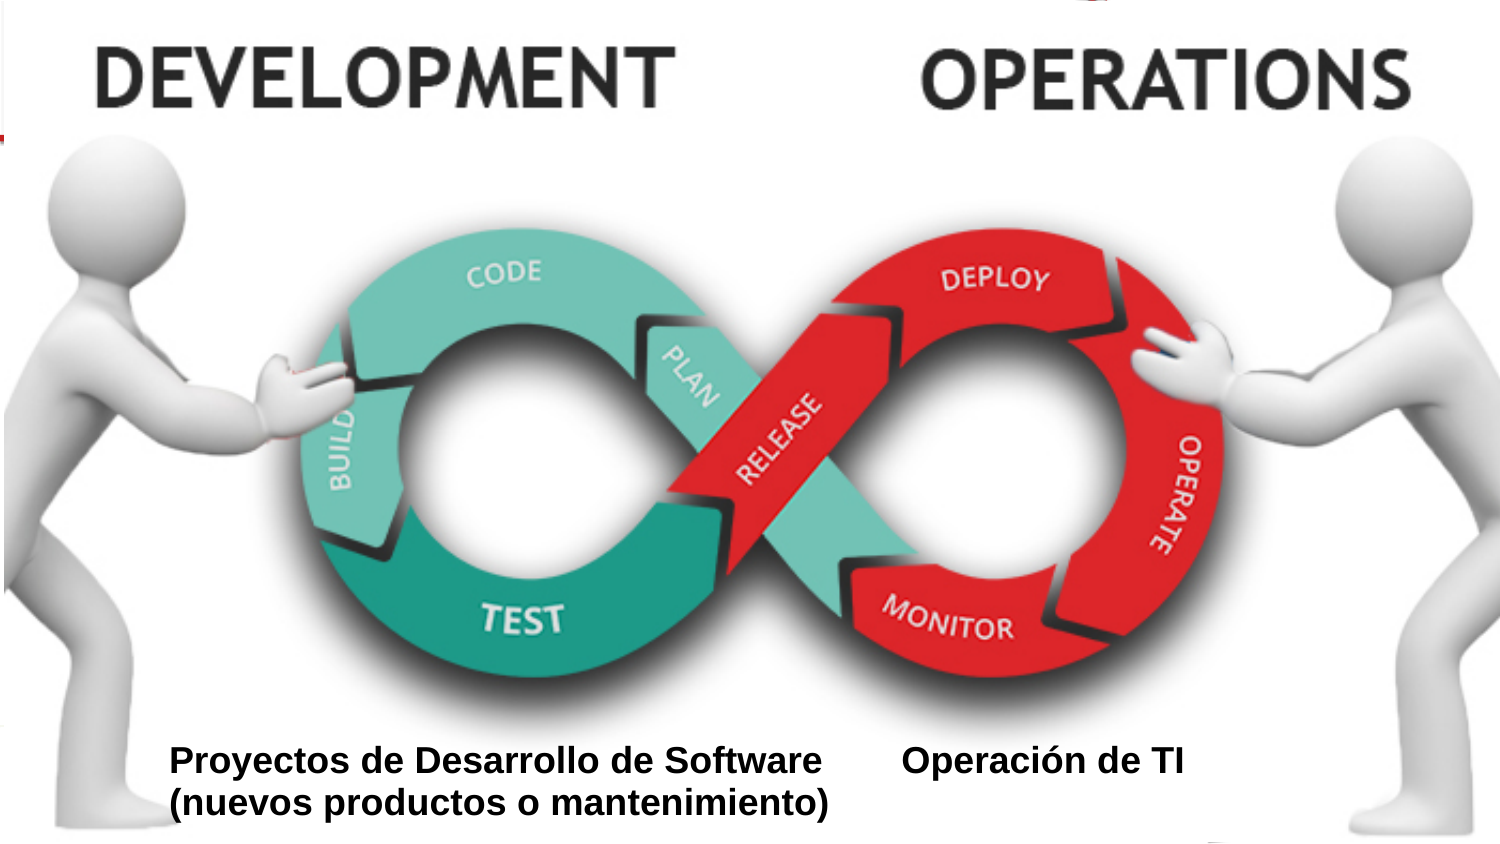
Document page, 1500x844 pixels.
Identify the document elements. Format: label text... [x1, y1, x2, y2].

text_box Operación de TI [886, 732, 1217, 790]
picture [4, 0, 1500, 844]
text_box Proyectos de Desarrollo de Software (nuevos productos o mantenimiento) [154, 732, 875, 832]
